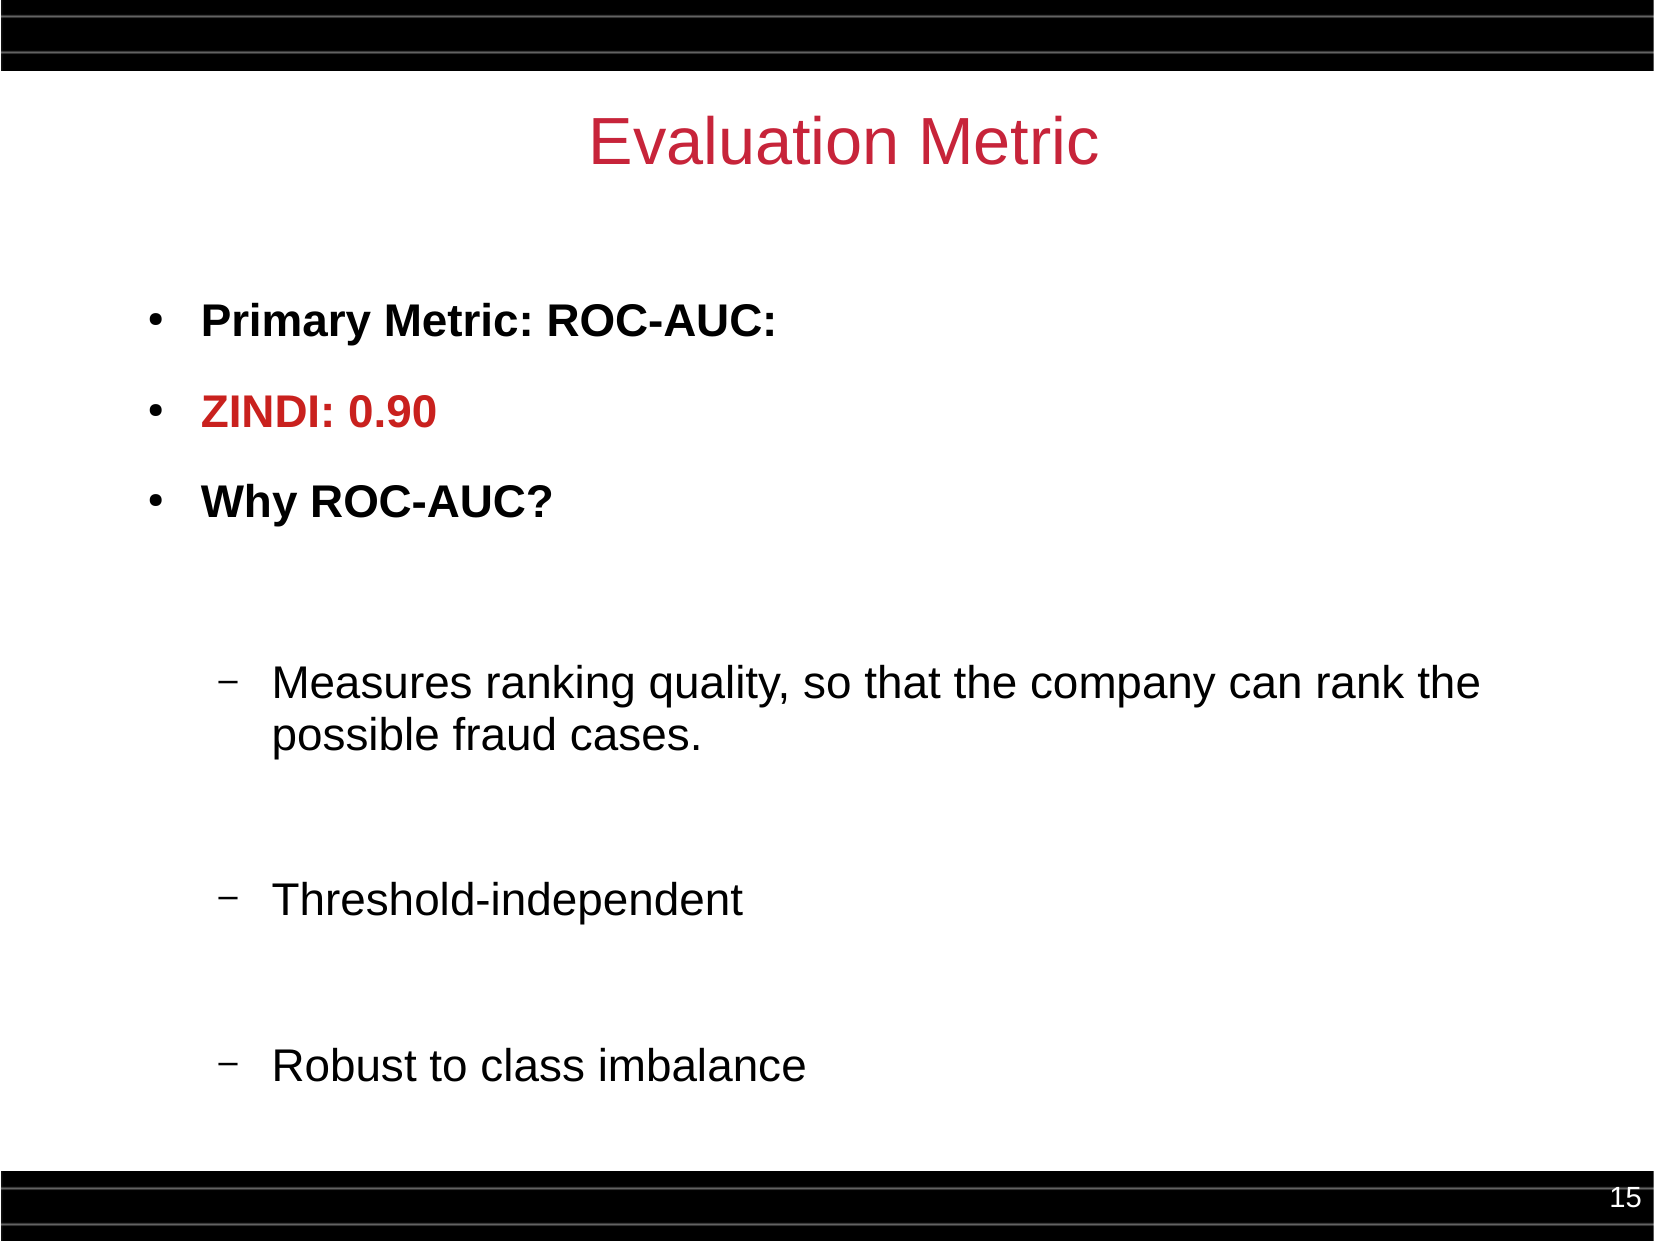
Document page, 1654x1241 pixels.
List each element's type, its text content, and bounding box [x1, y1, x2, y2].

picture [1, 0, 1654, 71]
title Evaluation Metric [141, 59, 1548, 225]
picture [1, 1171, 1654, 1241]
list Primary Metric: ROC-AUC: ZINDI: 0.90 Why ROC-AUC? Measures ranking quality, so that the company can rank the possible fraud cases. Threshold-independent Robust to class imbalance [129, 295, 1536, 1130]
